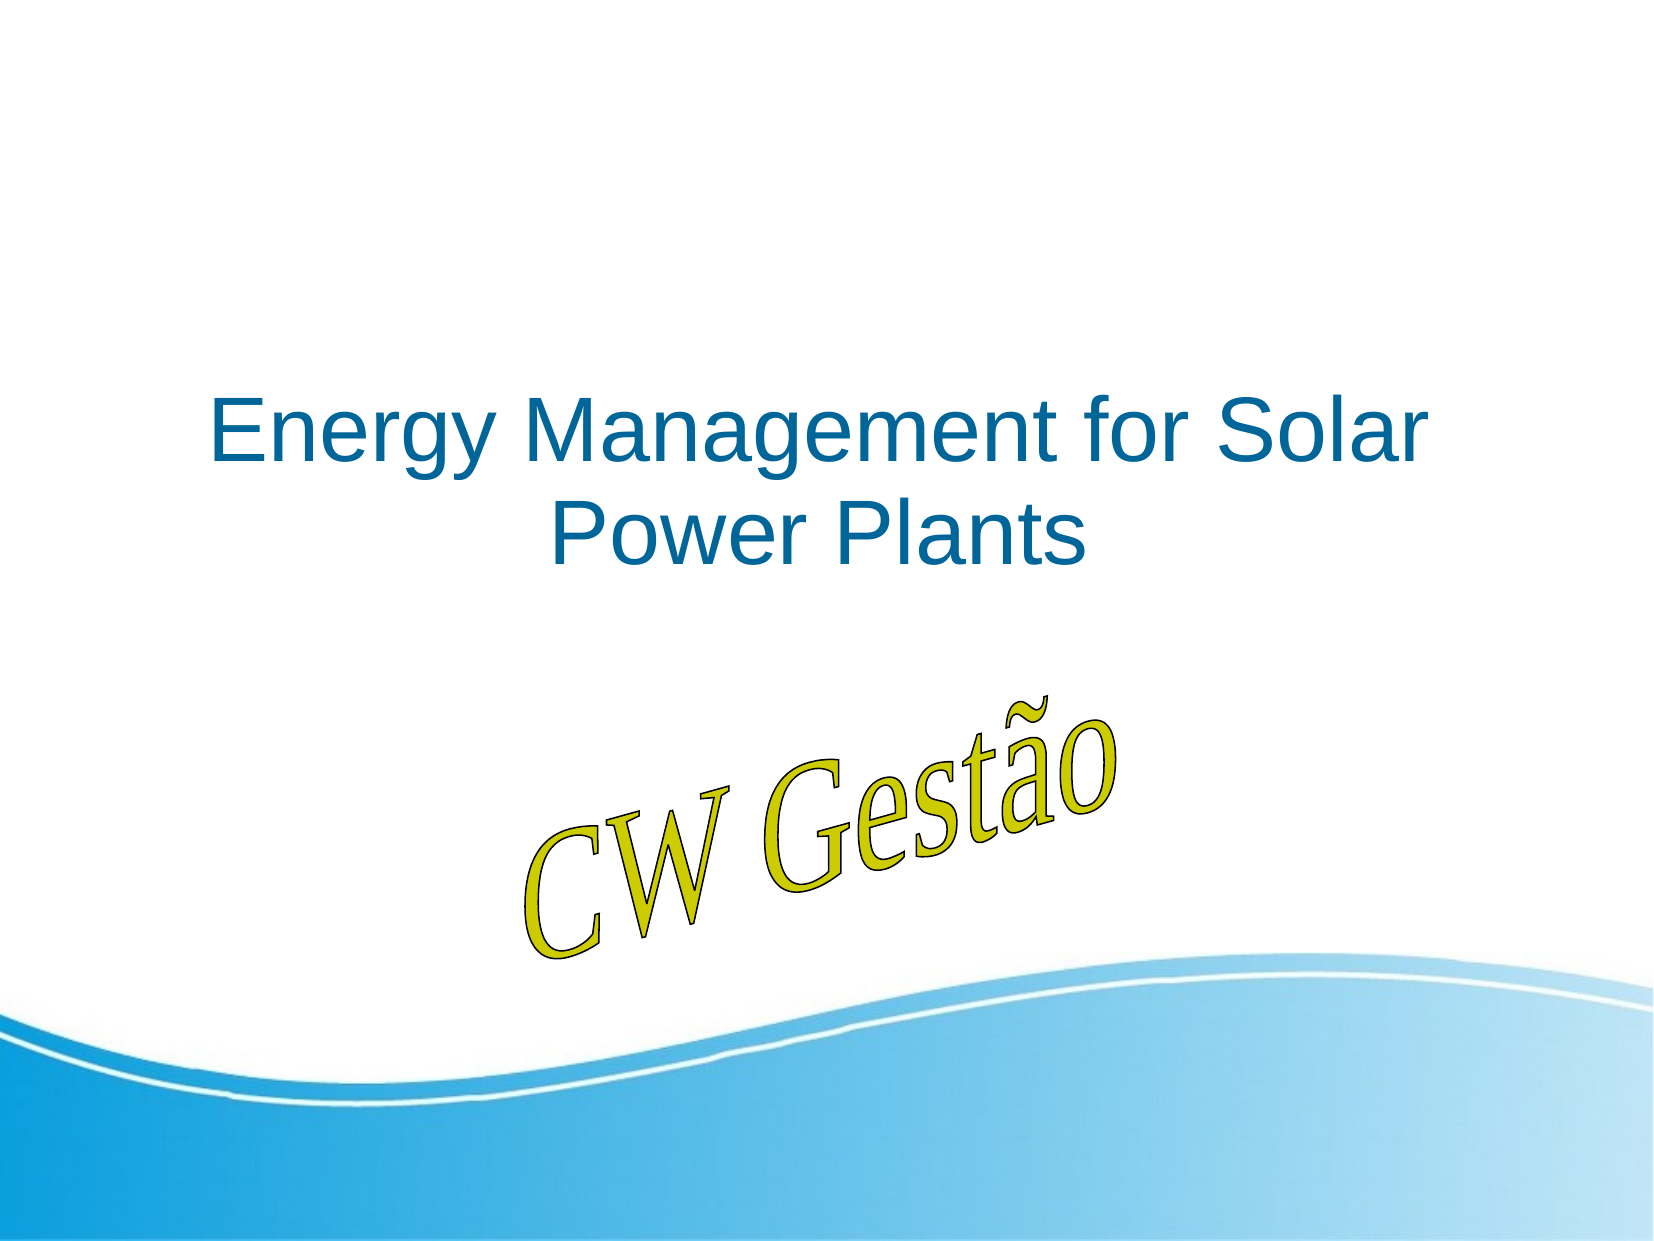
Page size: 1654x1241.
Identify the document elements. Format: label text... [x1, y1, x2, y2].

text_box CW Gestão [764, 759, 850, 893]
text_box CW Gestão [858, 777, 907, 871]
text_box CW Gestão [606, 786, 729, 938]
title Energy Management for Solar Power Plants [75, 377, 1564, 586]
text_box CW Gestão [1006, 695, 1048, 728]
text_box CW Gestão [1060, 720, 1116, 814]
text_box CW Gestão [962, 733, 997, 843]
picture [0, 952, 1654, 1241]
text_box CW Gestão [916, 761, 957, 857]
text_box CW Gestão [525, 825, 600, 959]
text_box CW Gestão [1002, 737, 1054, 833]
